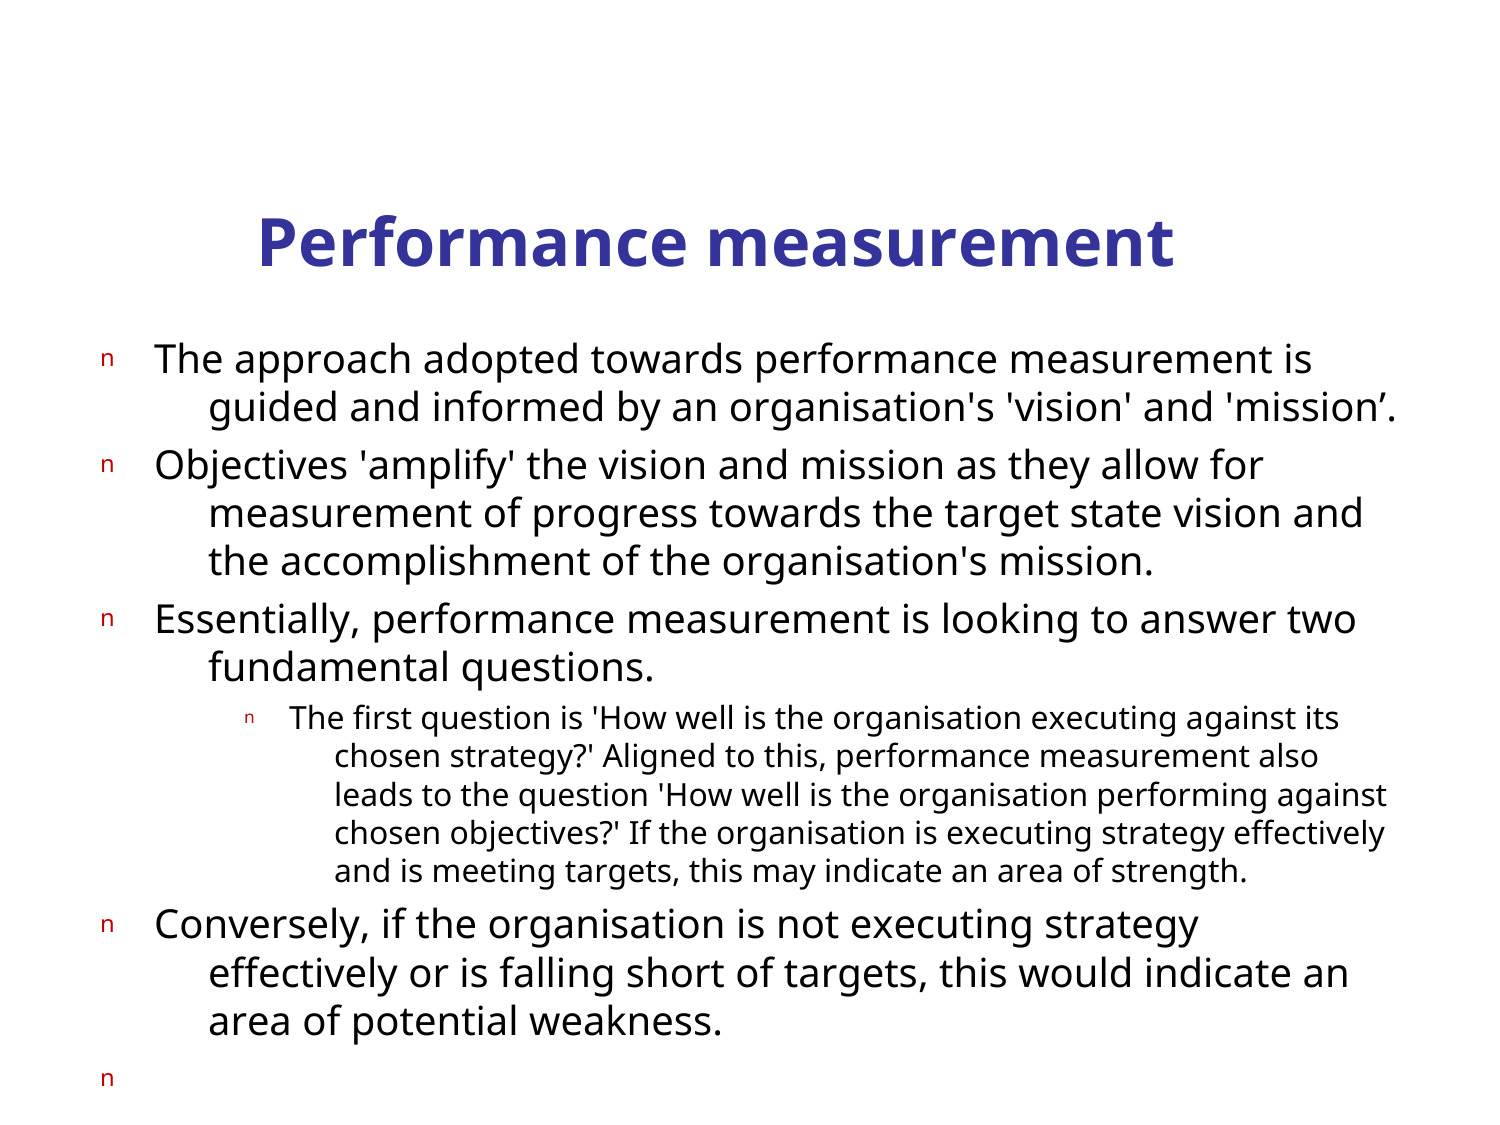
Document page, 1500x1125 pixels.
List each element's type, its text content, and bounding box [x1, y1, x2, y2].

title Performance measurement [145, 90, 1288, 288]
list The approach adopted towards performance measurement is guided and informed by an organisation's 'vision' and 'mission’. Objectives 'amplify' the vision and mission as they allow for measurement of progress towards the target state vision and the accomplishment of the organisation's mission. Essentially, performance measurement is looking to answer two fundamental questions. The first question is 'How well is the organisation executing against its chosen strategy?' Aligned to this, performance measurement also leads to the question 'How well is the organisation performing against chosen objectives?' If the organisation is executing strategy effectively and is meeting targets, this may indicate an area of strength. Conversely, if the organisation is not executing strategy effectively or is falling short of targets, this would indicate an area of potential weakness. [85, 326, 1415, 1064]
